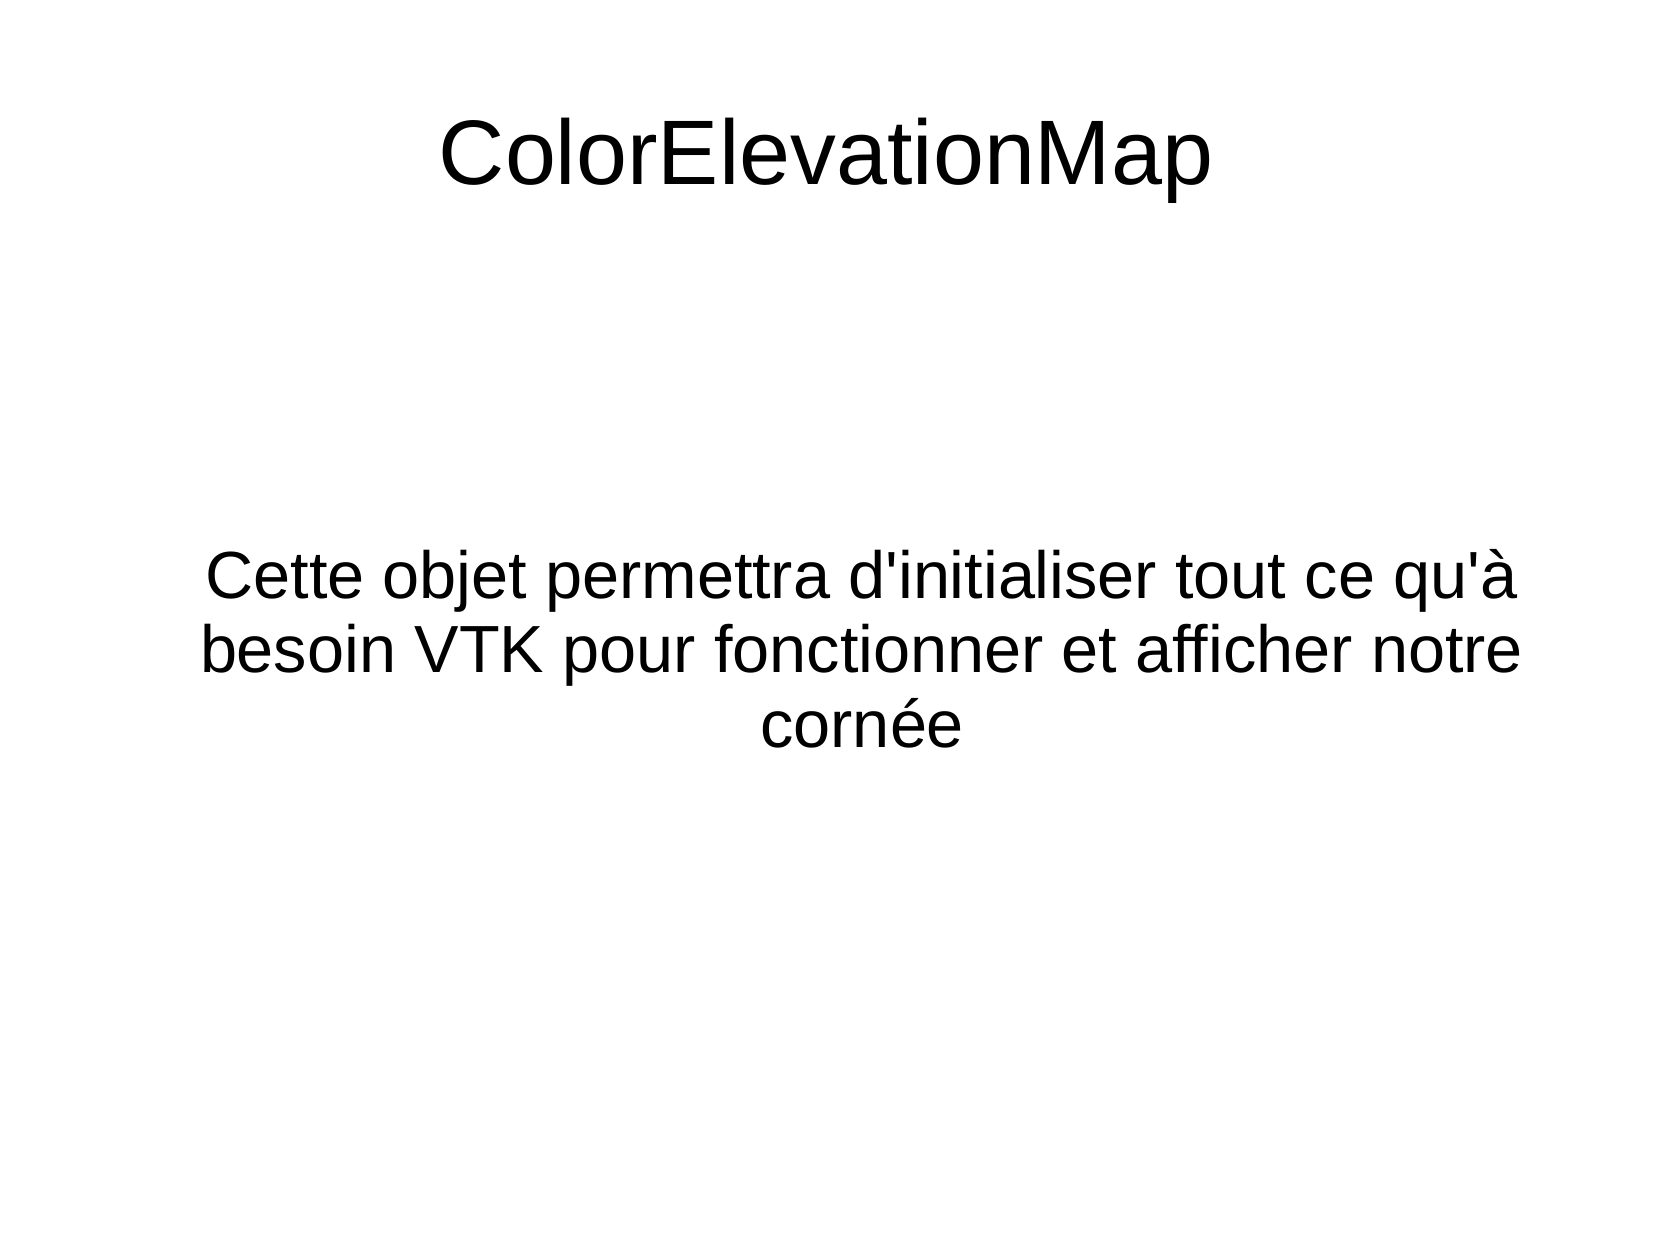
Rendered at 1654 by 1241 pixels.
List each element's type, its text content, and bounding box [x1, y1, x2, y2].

list Cette objet permettra d'initialiser tout ce qu'à besoin VTK pour fonctionner et afficher notre cornée [82, 290, 1571, 1010]
title ColorElevationMap [82, 49, 1571, 257]
